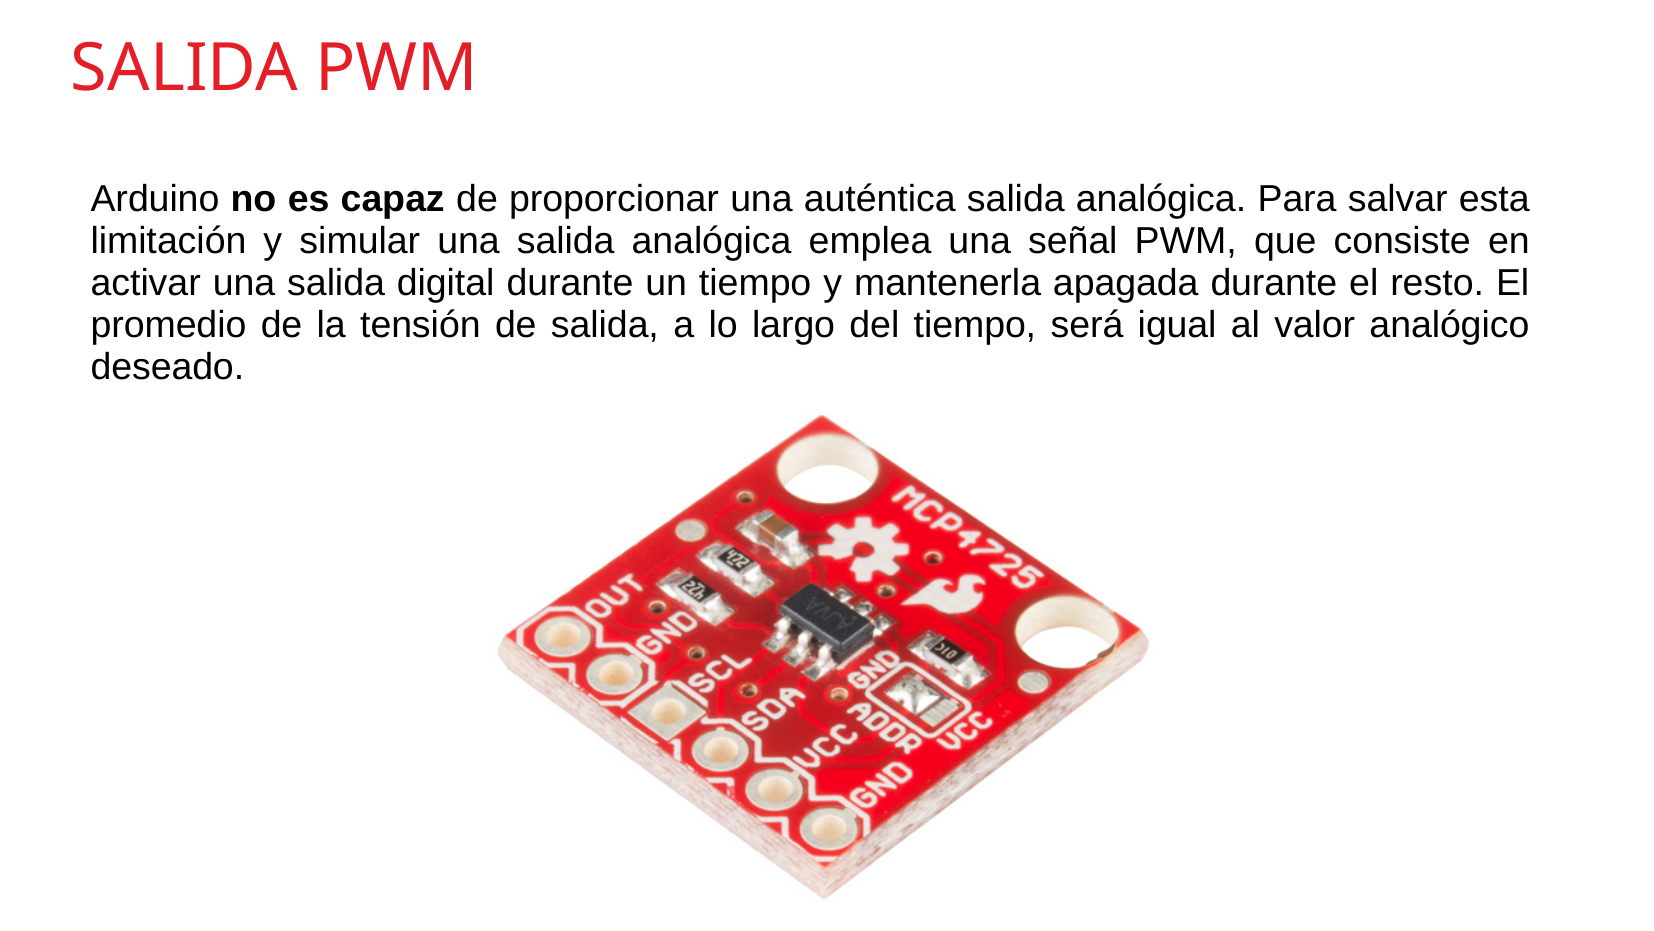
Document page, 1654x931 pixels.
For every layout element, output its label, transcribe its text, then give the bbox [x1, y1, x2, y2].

title SALIDA PWM [70, 11, 1347, 118]
text_box Arduino no es capaz de proporcionar una auténtica salida analógica. Para salvar esta limitación y simular una salida analógica emplea una señal PWM, que consiste en activar una salida digital durante un tiempo y mantenerla apagada durante el resto. El promedio de la tensión de salida, a lo largo del tiempo, será igual al valor analógico deseado. [75, 169, 1578, 607]
picture [480, 391, 1173, 913]
